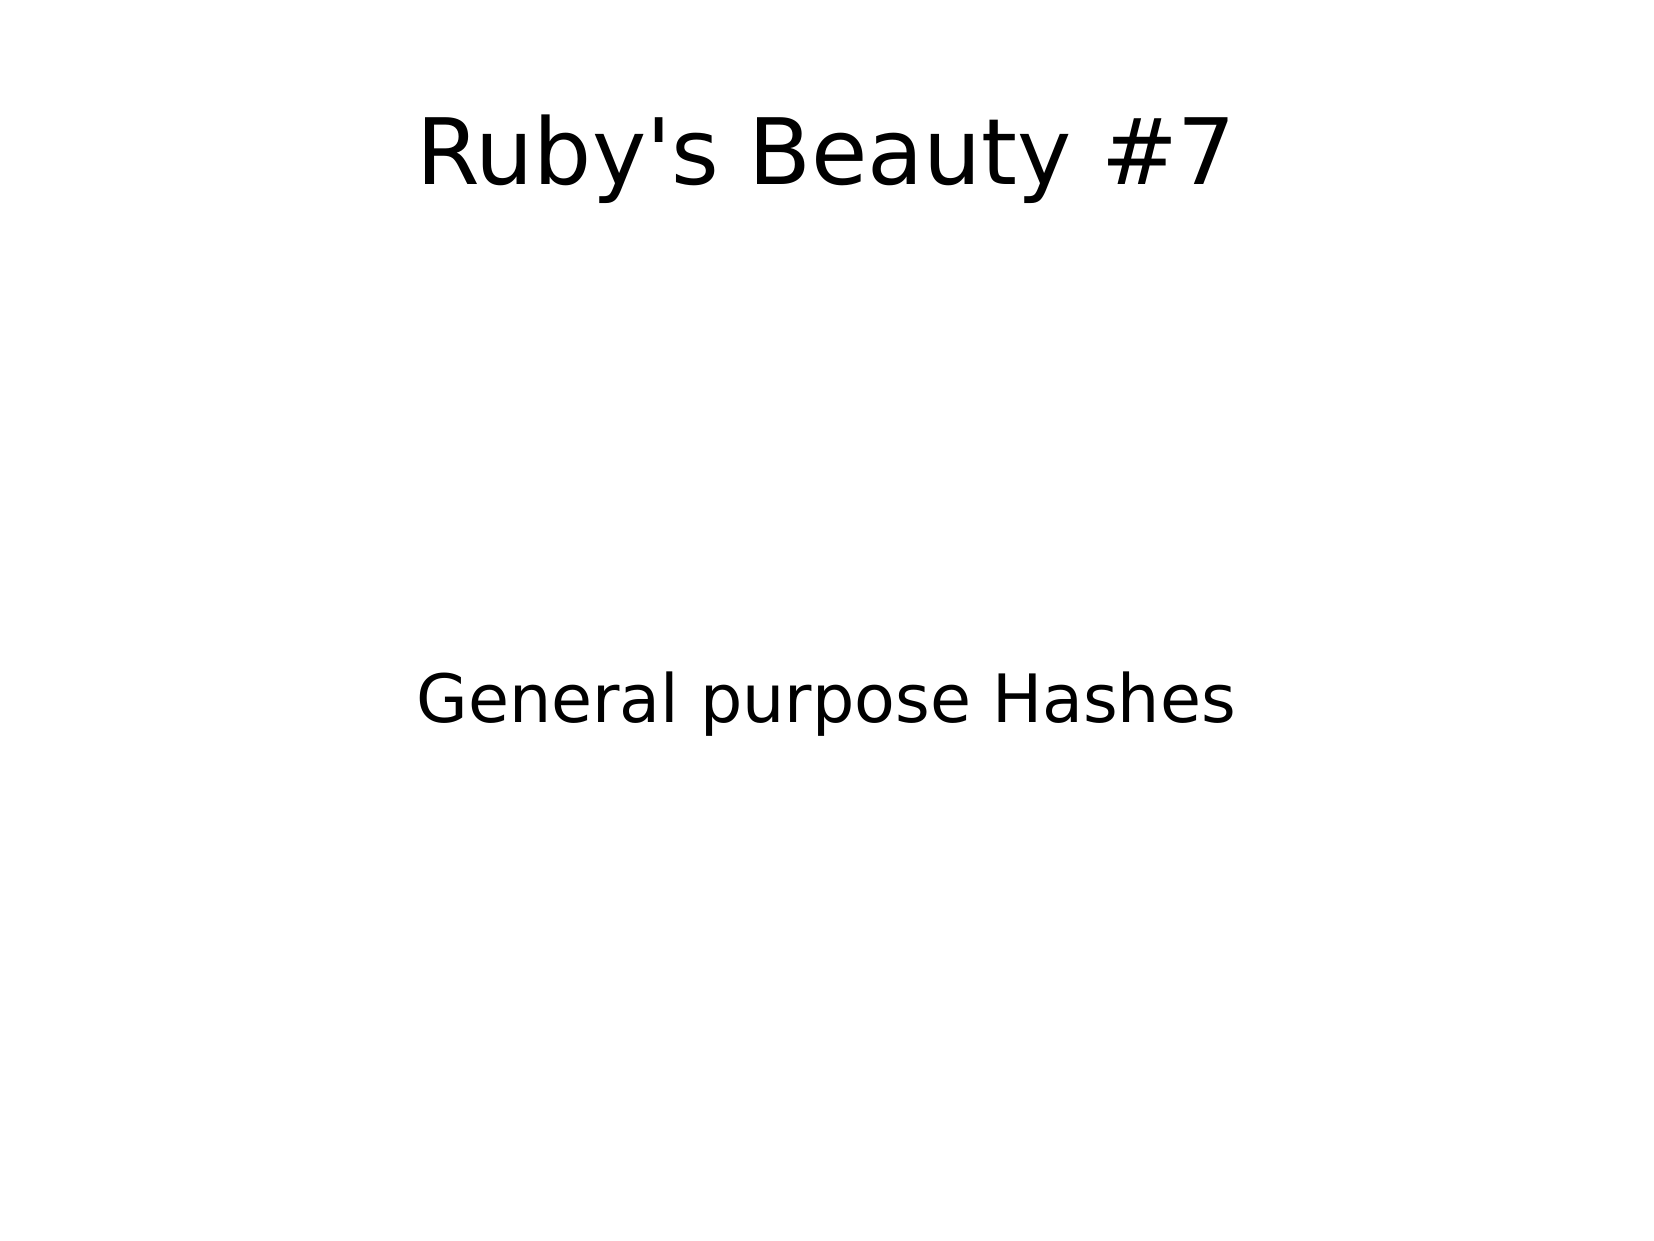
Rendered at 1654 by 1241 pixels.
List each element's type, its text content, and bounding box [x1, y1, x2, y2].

subtitle General purpose Hashes [82, 297, 1571, 1102]
title Ruby's Beauty #7 [82, 49, 1571, 257]
